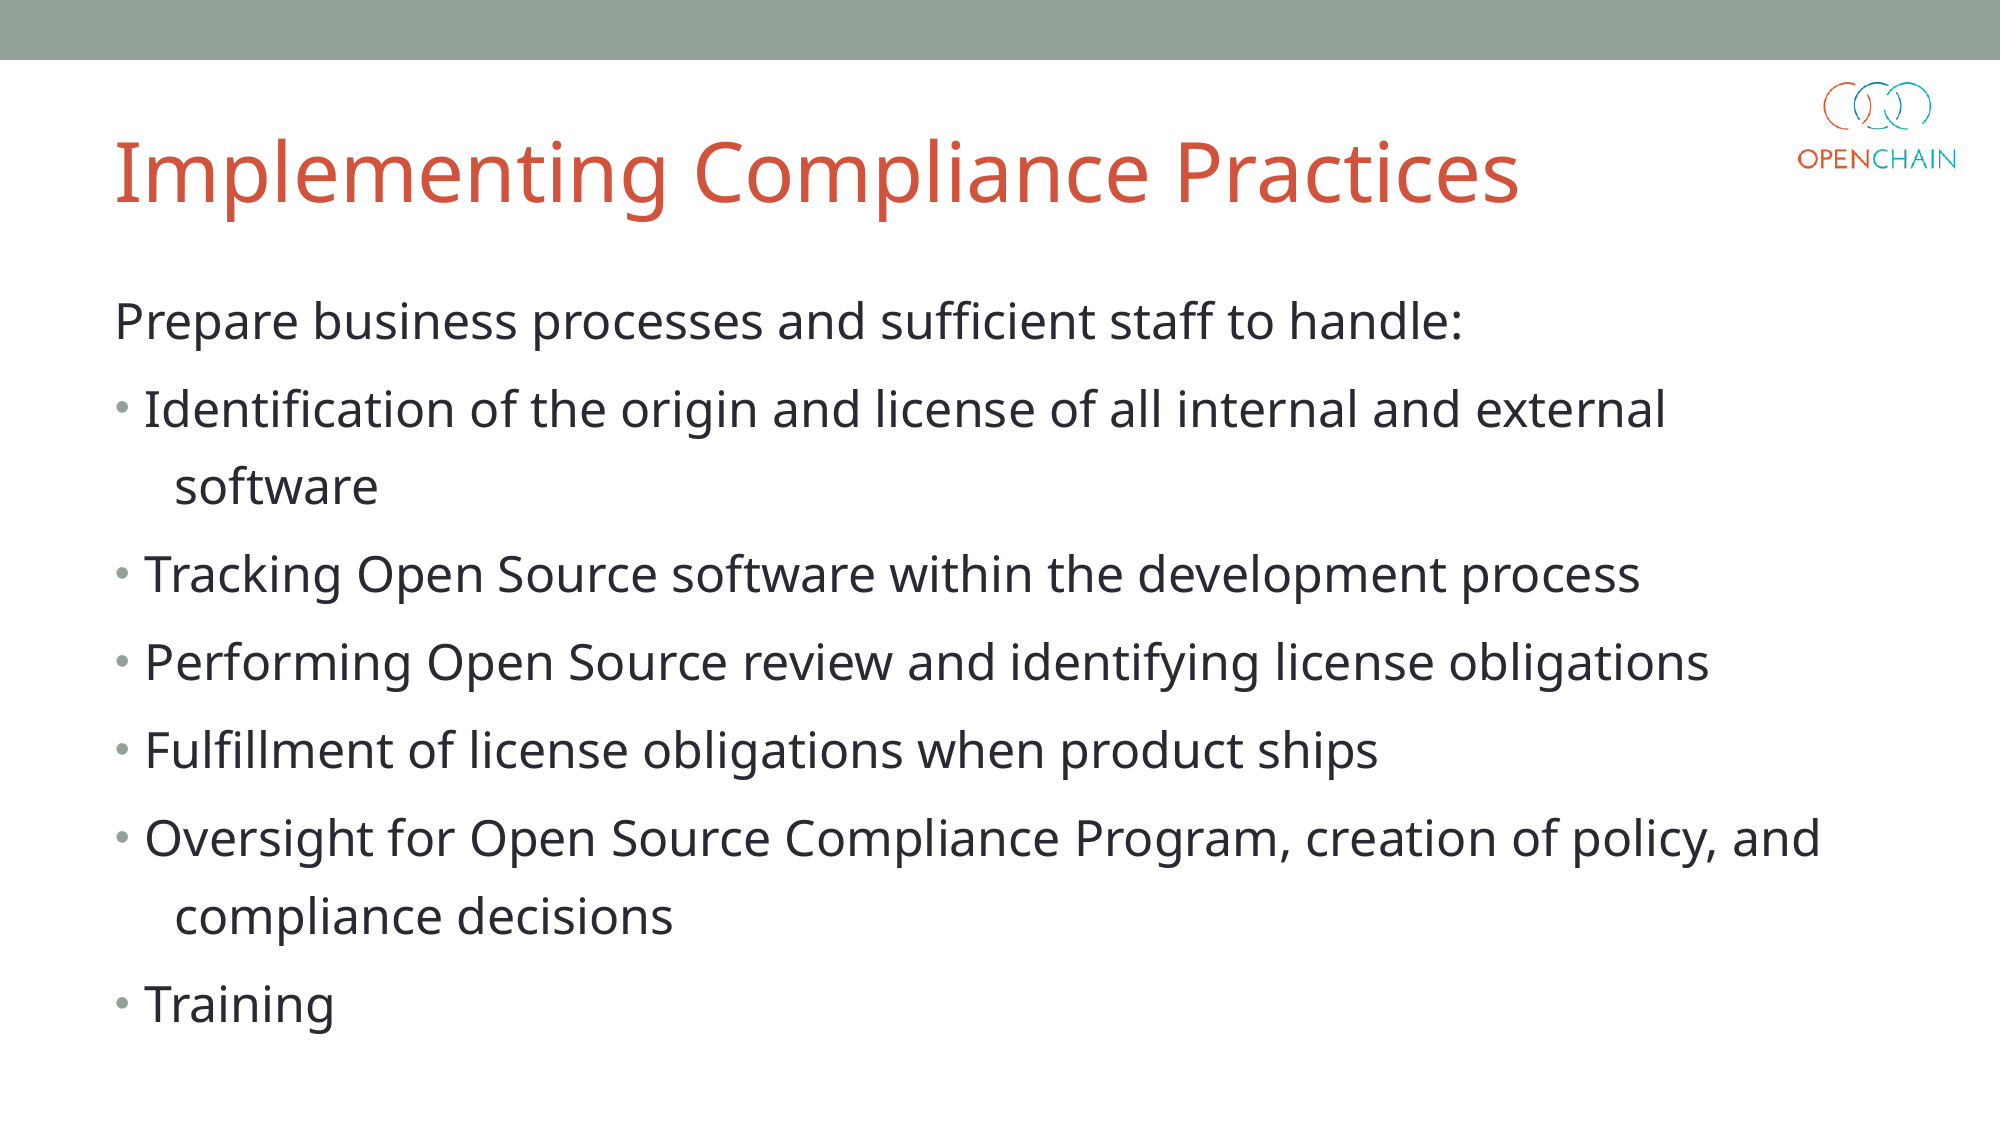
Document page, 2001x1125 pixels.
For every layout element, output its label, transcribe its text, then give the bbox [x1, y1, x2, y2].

text_box Prepare business processes and sufficient staff to handle: Identification of the origin and license of all internal and external software Tracking Open Source software within the development process Performing Open Source review and identifying license obligations Fulfillment of license obligations when product ships Oversight for Open Source Compliance Program, creation of policy, and compliance decisions Training [100, 264, 1900, 1064]
text_box Implementing Compliance Practices [100, 88, 1900, 250]
